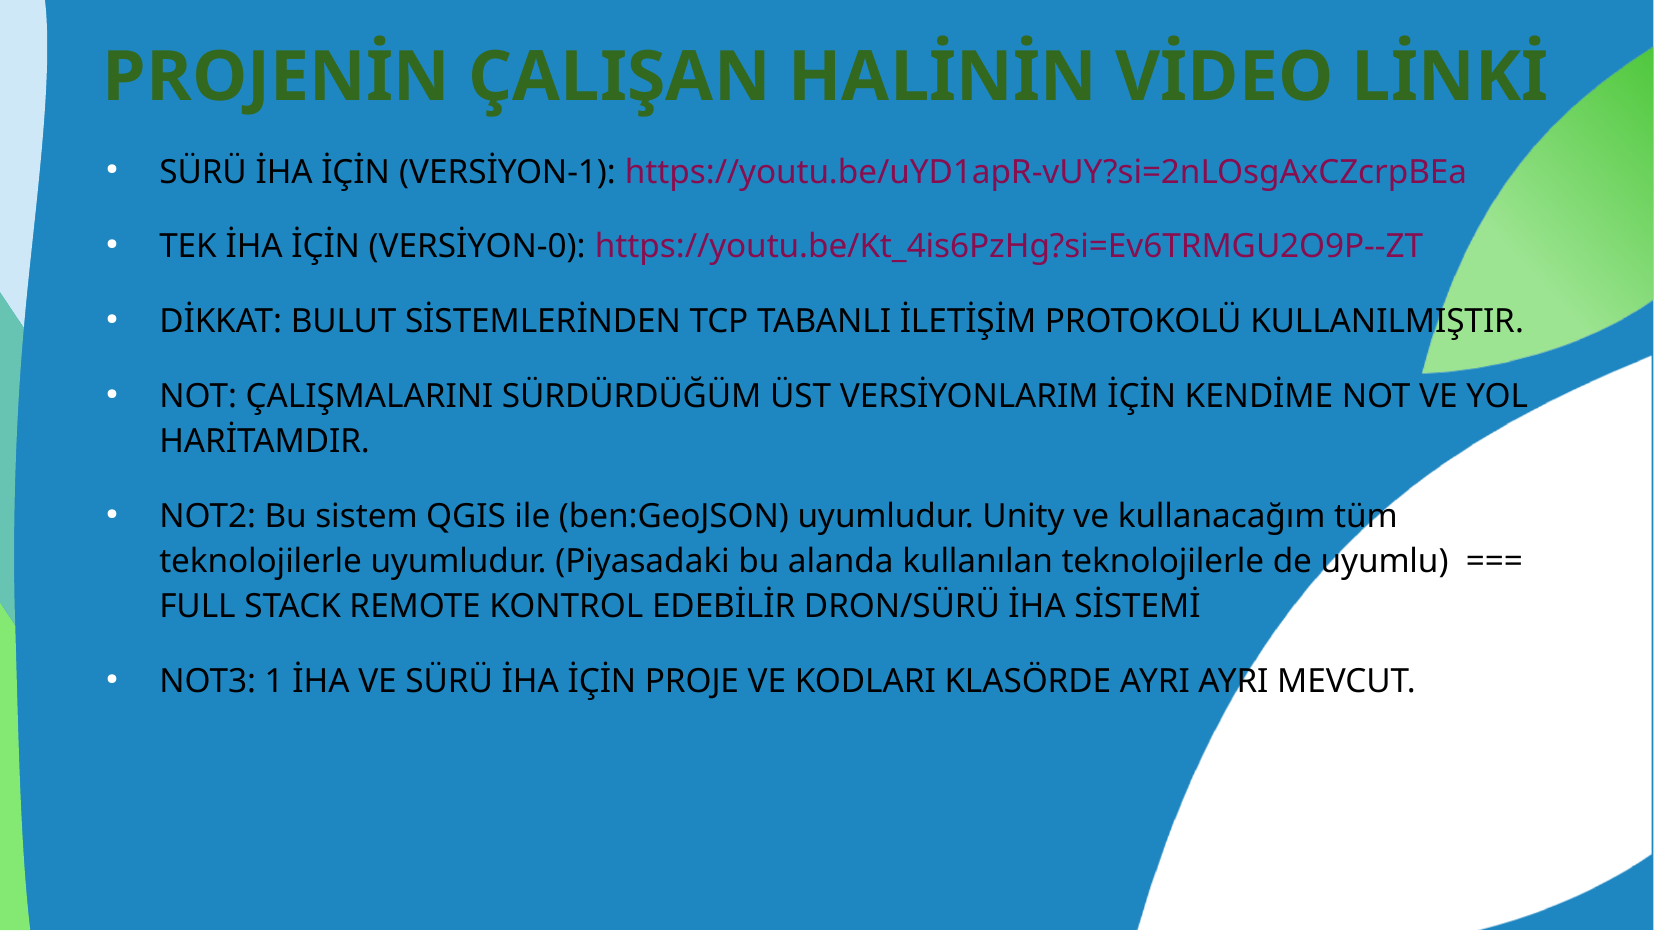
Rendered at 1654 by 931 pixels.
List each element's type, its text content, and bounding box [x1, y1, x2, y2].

list SÜRÜ İHA İÇİN (VERSİYON-1): https://youtu.be/uYD1apR-vUY?si=2nLOsgAxCZcrpBEa TEK İHA İÇİN (VERSİYON-0): https://youtu.be/Kt_4is6PzHg?si=Ev6TRMGU2O9P--ZT DİKKAT: BULUT SİSTEMLERİNDEN TCP TABANLI İLETİŞİM PROTOKOLÜ KULLANILMIŞTIR. NOT: ÇALIŞMALARINI SÜRDÜRDÜĞÜM ÜST VERSİYONLARIM İÇİN KENDİME NOT VE YOL HARİTAMDIR. NOT2: Bu sistem QGIS ile (ben:GeoJSON) uyumludur. Unity ve kullanacağım tüm teknolojilerle uyumludur. (Piyasadaki bu alanda kullanılan teknolojilerle de uyumlu) === FULL STACK REMOTE KONTROL EDEBİLİR DRON/SÜRÜ İHA SİSTEMİ NOT3: 1 İHA VE SÜRÜ İHA İÇİN PROJE VE KODLARI KLASÖRDE AYRI AYRI MEVCUT. [88, 147, 1565, 827]
title PROJENİN ÇALIŞAN HALİNİN VİDEO LİNKİ [29, 0, 1625, 148]
picture [1138, 47, 1654, 931]
